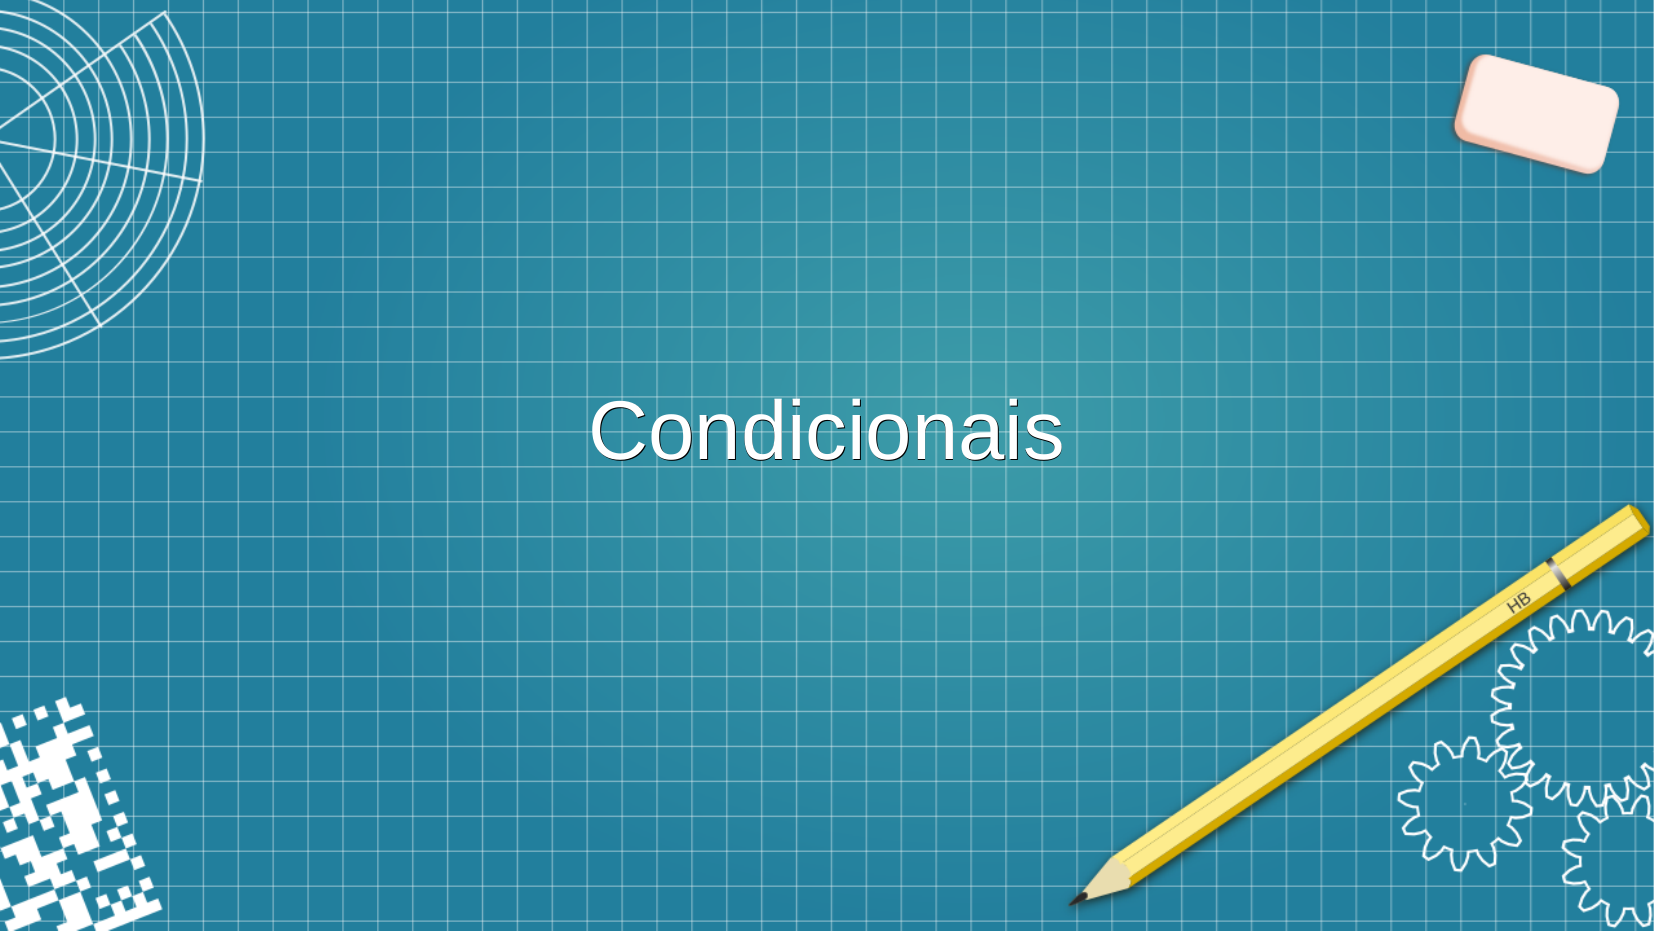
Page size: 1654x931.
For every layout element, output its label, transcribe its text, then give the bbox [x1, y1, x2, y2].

picture [0, 0, 1654, 931]
title Condicionais [82, 324, 1571, 538]
